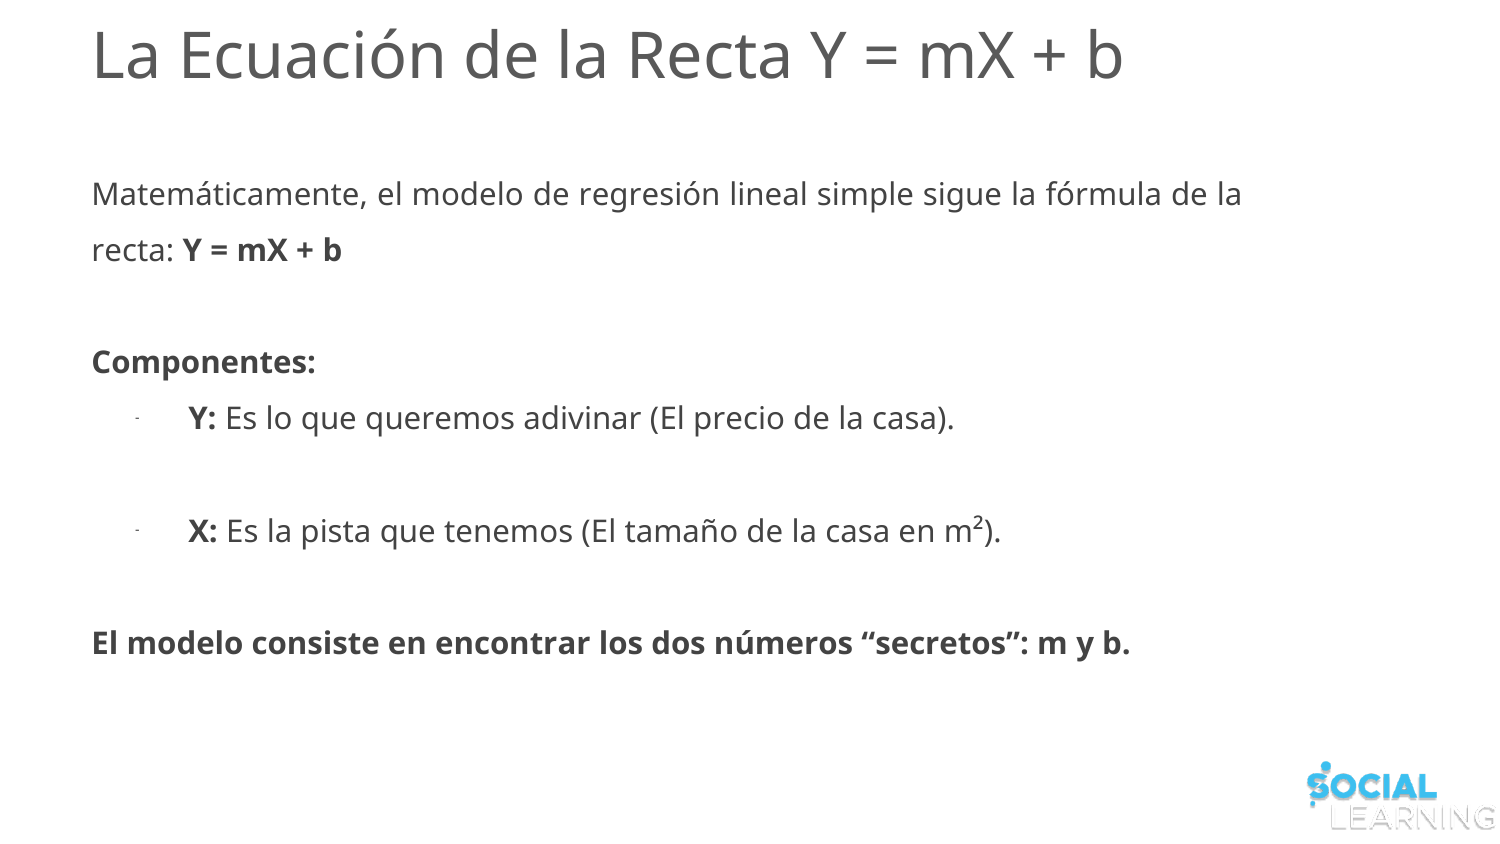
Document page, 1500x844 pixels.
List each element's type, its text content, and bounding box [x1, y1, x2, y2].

text_box Matemáticamente, el modelo de regresión lineal simple sigue la fórmula de la recta: Y = mX + b Componentes: Y: Es lo que queremos adivinar (El precio de la casa). X: Es la pista que tenemos (El tamaño de la casa en m²). El modelo consiste en encontrar los dos números “secretos”: m y b. [76, 140, 1302, 664]
picture [1301, 744, 1500, 844]
text_box La Ecuación de la Recta Y = mX + b [76, 0, 1281, 140]
